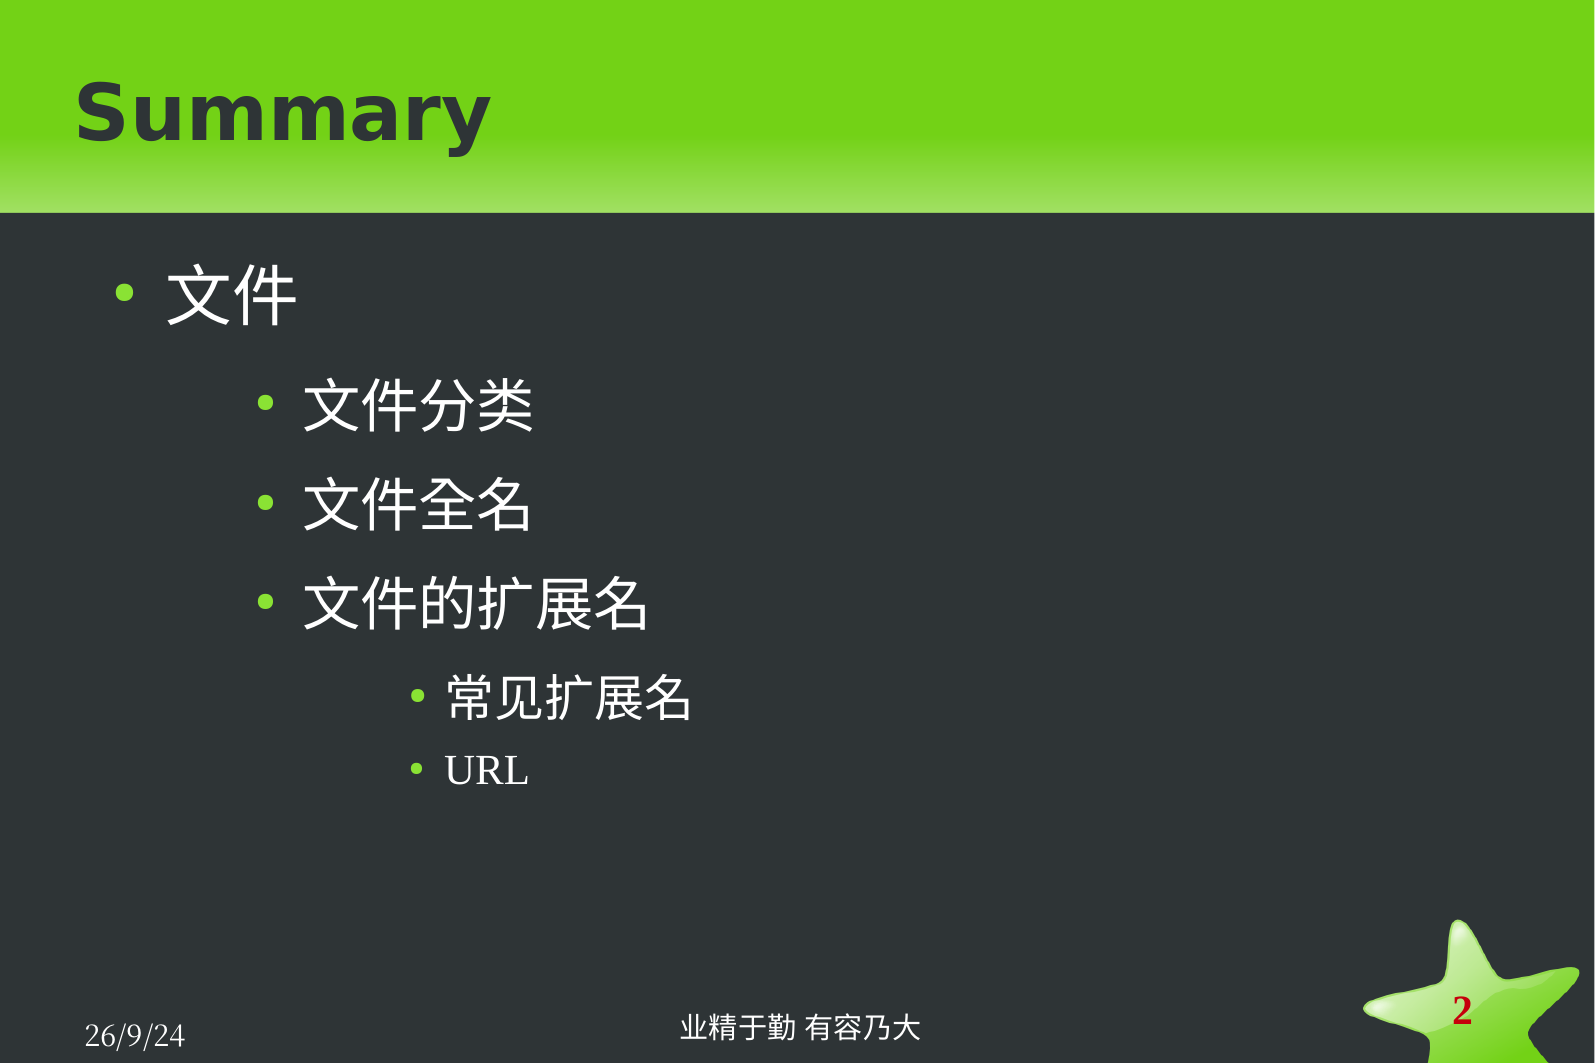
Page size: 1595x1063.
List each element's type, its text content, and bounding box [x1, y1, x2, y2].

list 文件 文件分类 文件全名 文件的扩展名 常见扩展名 URL [79, 248, 1515, 951]
picture [0, 0, 1595, 1063]
title Summary [74, 25, 1510, 203]
